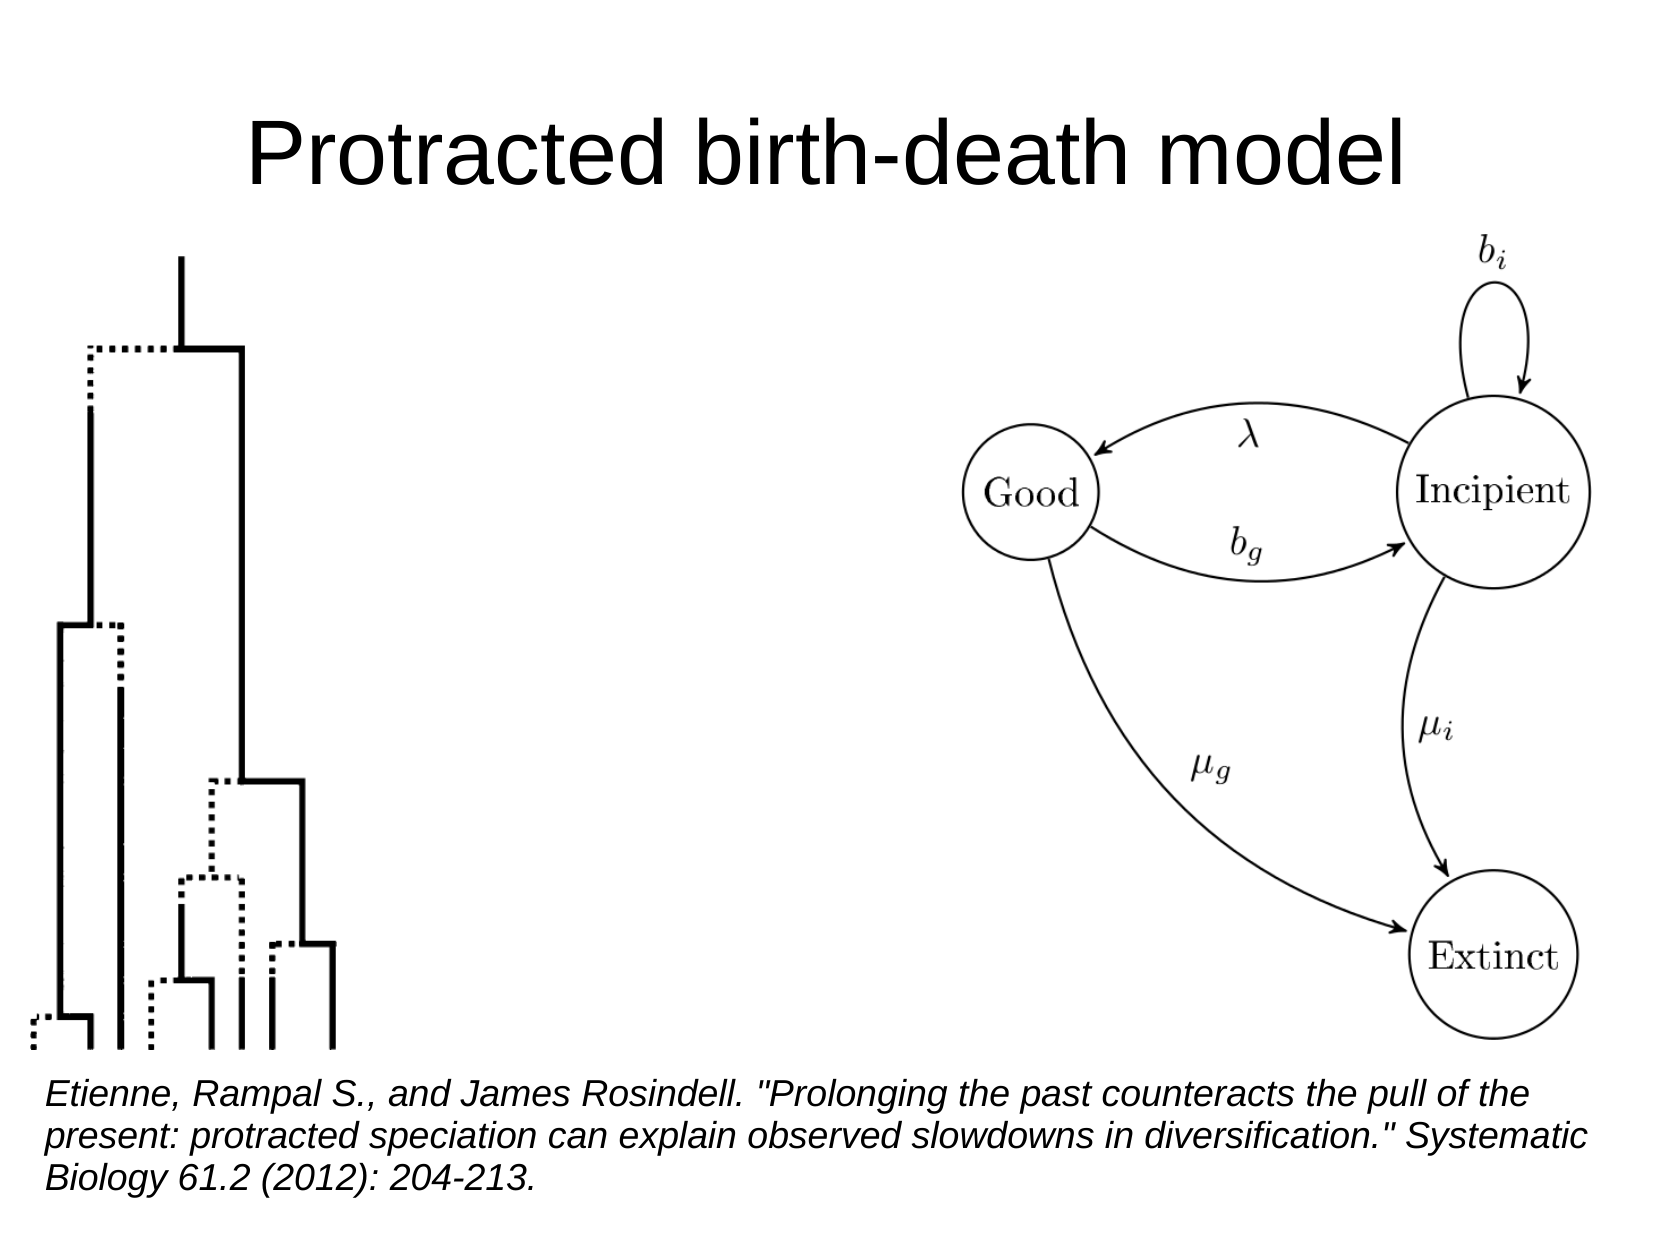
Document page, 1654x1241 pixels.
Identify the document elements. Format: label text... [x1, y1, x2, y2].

text_box Etienne, Rampal S., and James Rosindell. "Prolonging the past counteracts the pull of the present: protracted speciation can explain observed slowdowns in diversification." Systematic Biology 61.2 (2012): 204-213. [30, 1065, 1636, 1212]
picture [30, 256, 337, 1051]
picture [961, 234, 1592, 1040]
title Protracted birth-death model [82, 49, 1571, 257]
